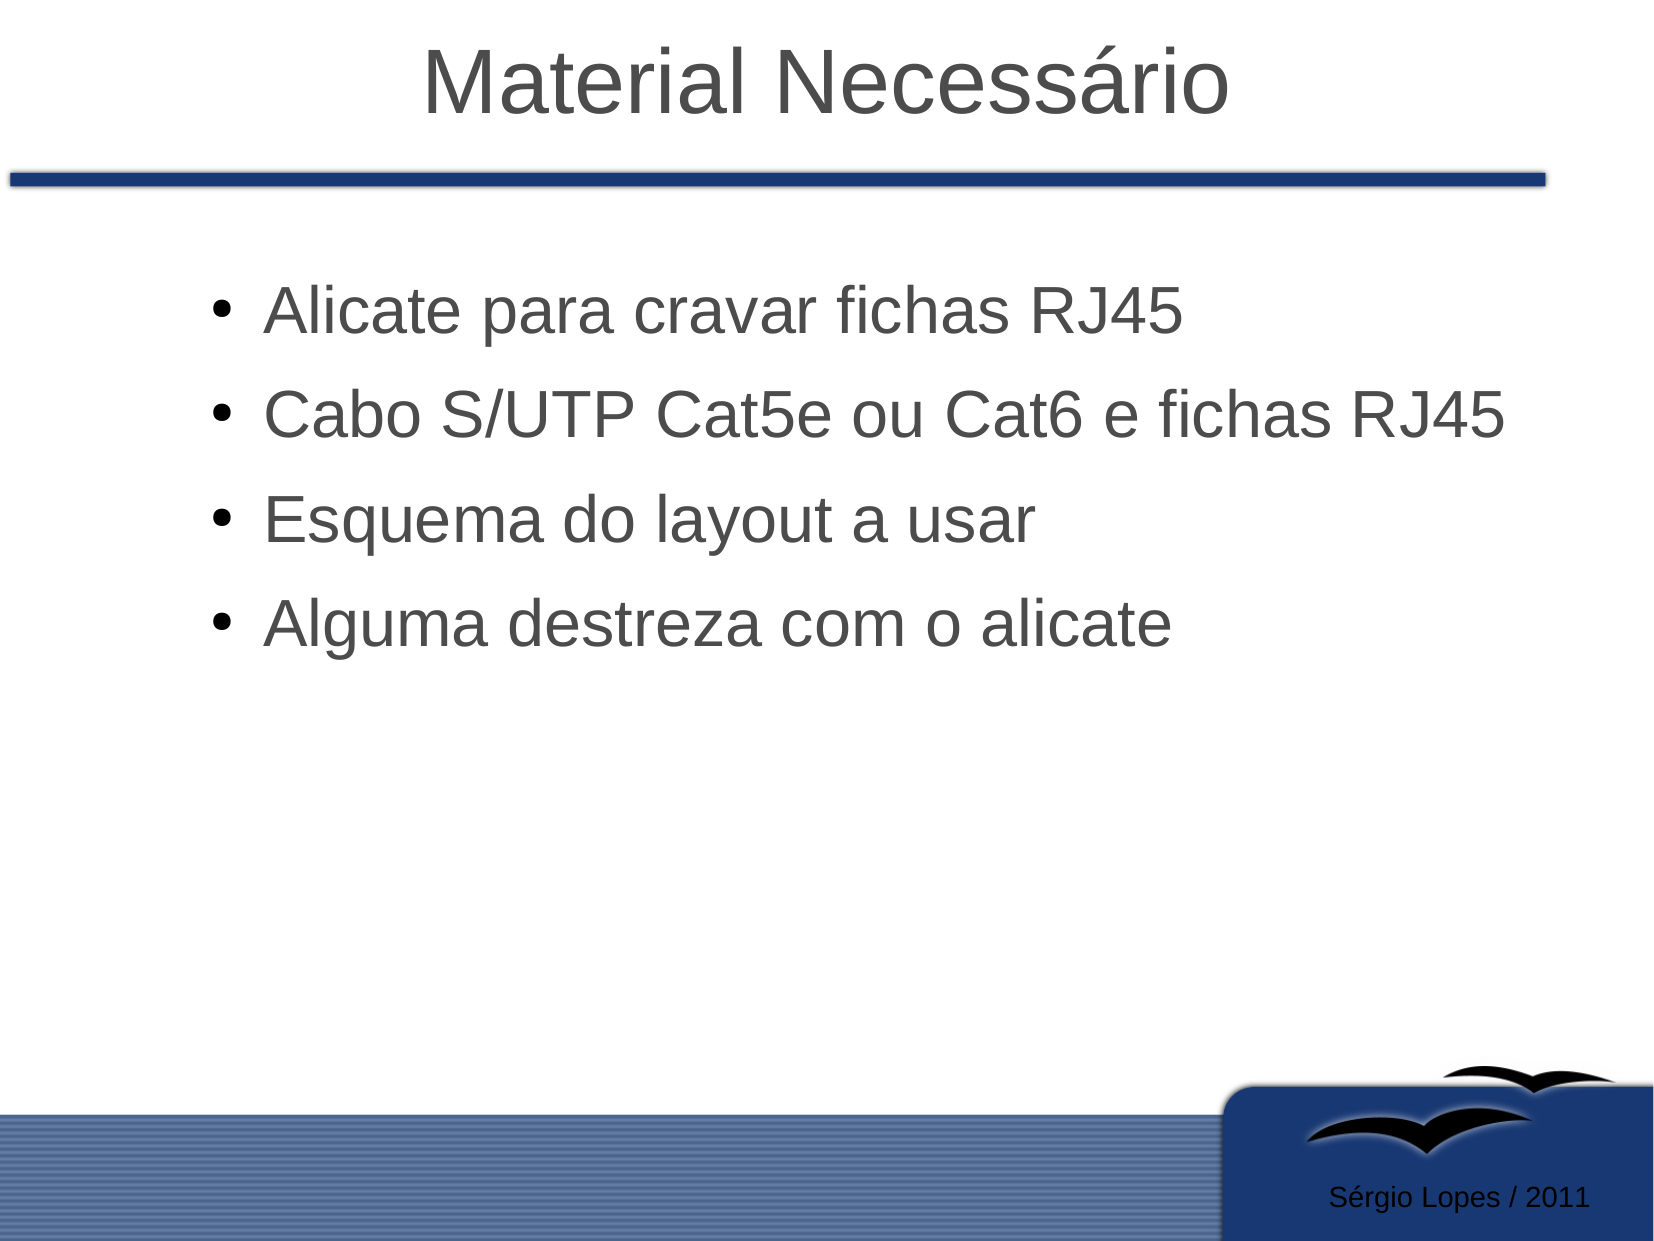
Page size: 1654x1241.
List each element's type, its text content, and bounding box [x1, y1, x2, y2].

picture [0, 0, 1654, 1241]
text_box Sérgio Lopes / 2011 [1328, 1181, 1588, 1214]
title Material Necessário [121, 0, 1534, 164]
list Alicate para cravar fichas RJ45 Cabo S/UTP Cat5e ou Cat6 e fichas RJ45 Esquema do layout a usar Alguma destreza com o alicate [121, 273, 1534, 1056]
